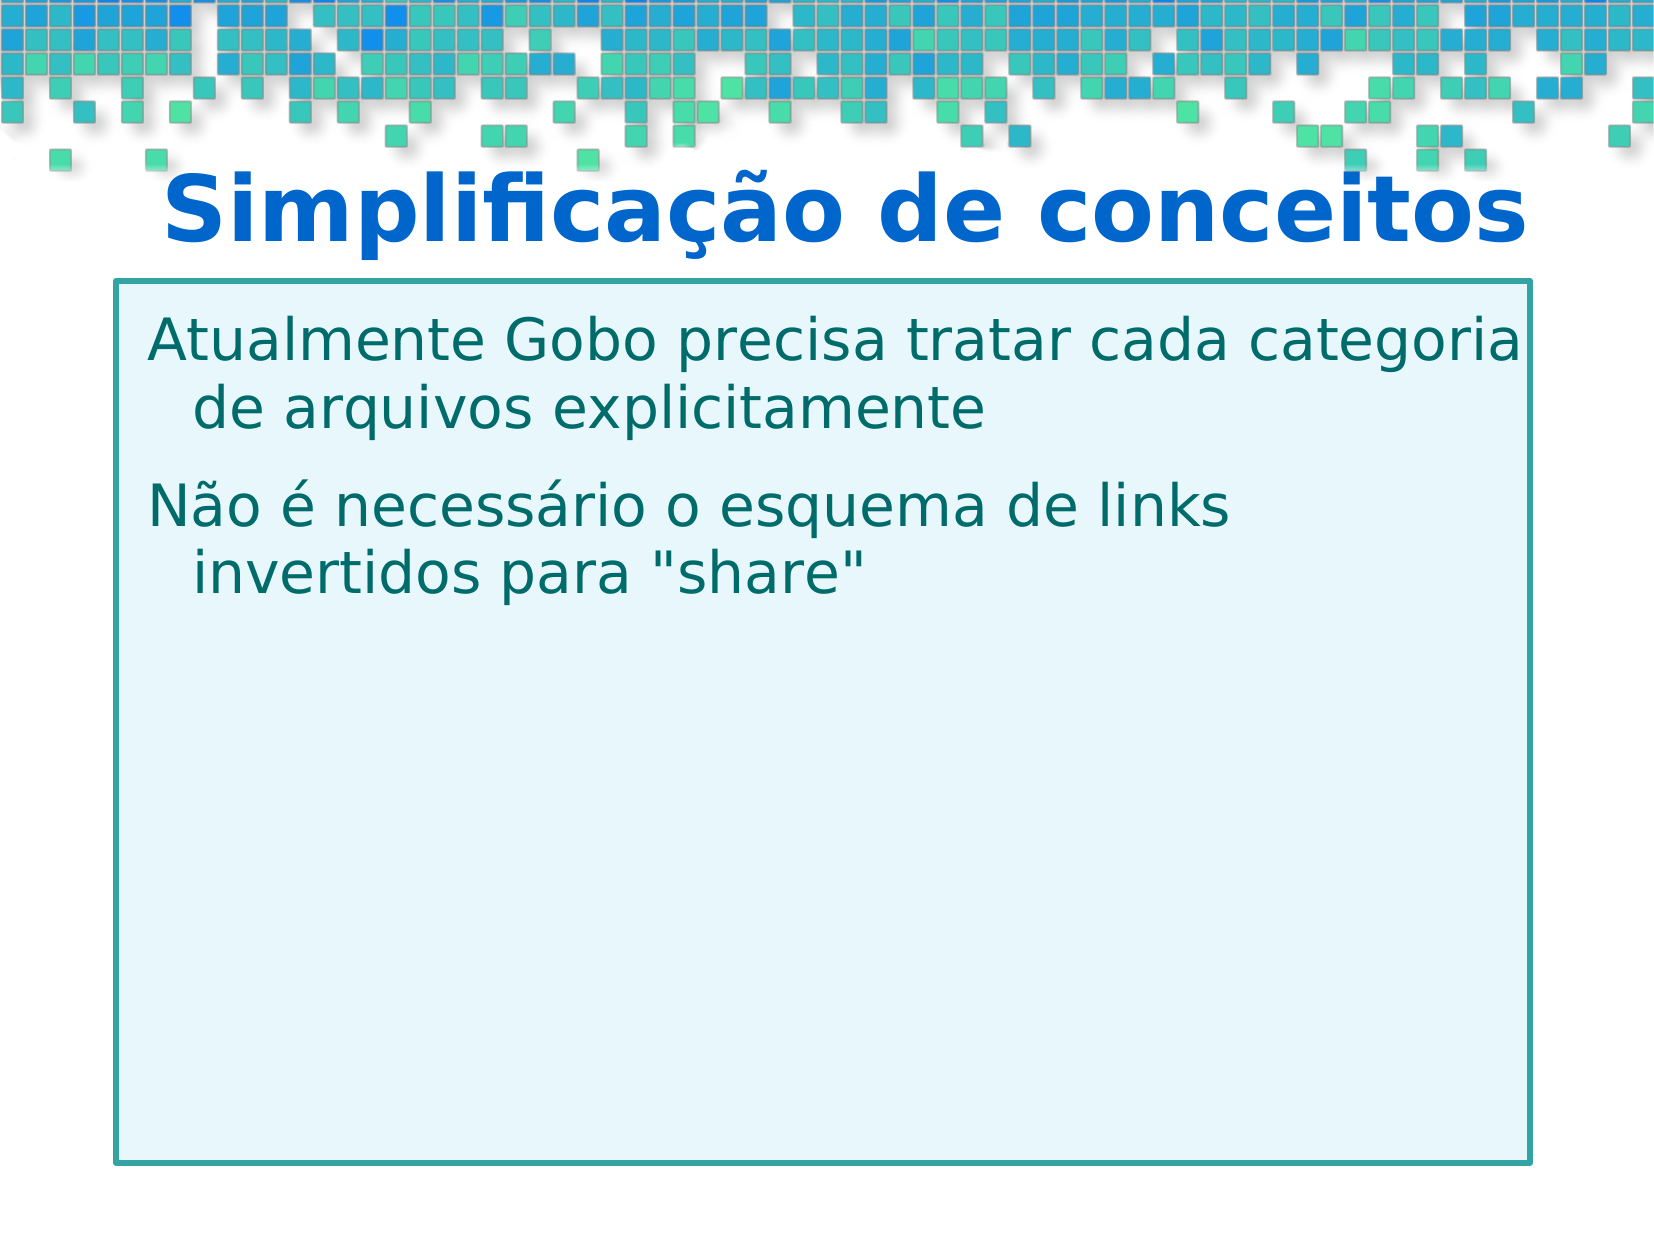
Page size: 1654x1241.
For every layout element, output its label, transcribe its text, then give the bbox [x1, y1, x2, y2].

picture [0, 0, 1654, 185]
list Atualmente Gobo precisa tratar cada categoria de arquivos explicitamente Não é necessário o esquema de links invertidos para "share" [121, 306, 1534, 1160]
title Simplificação de conceitos [112, 132, 1581, 287]
